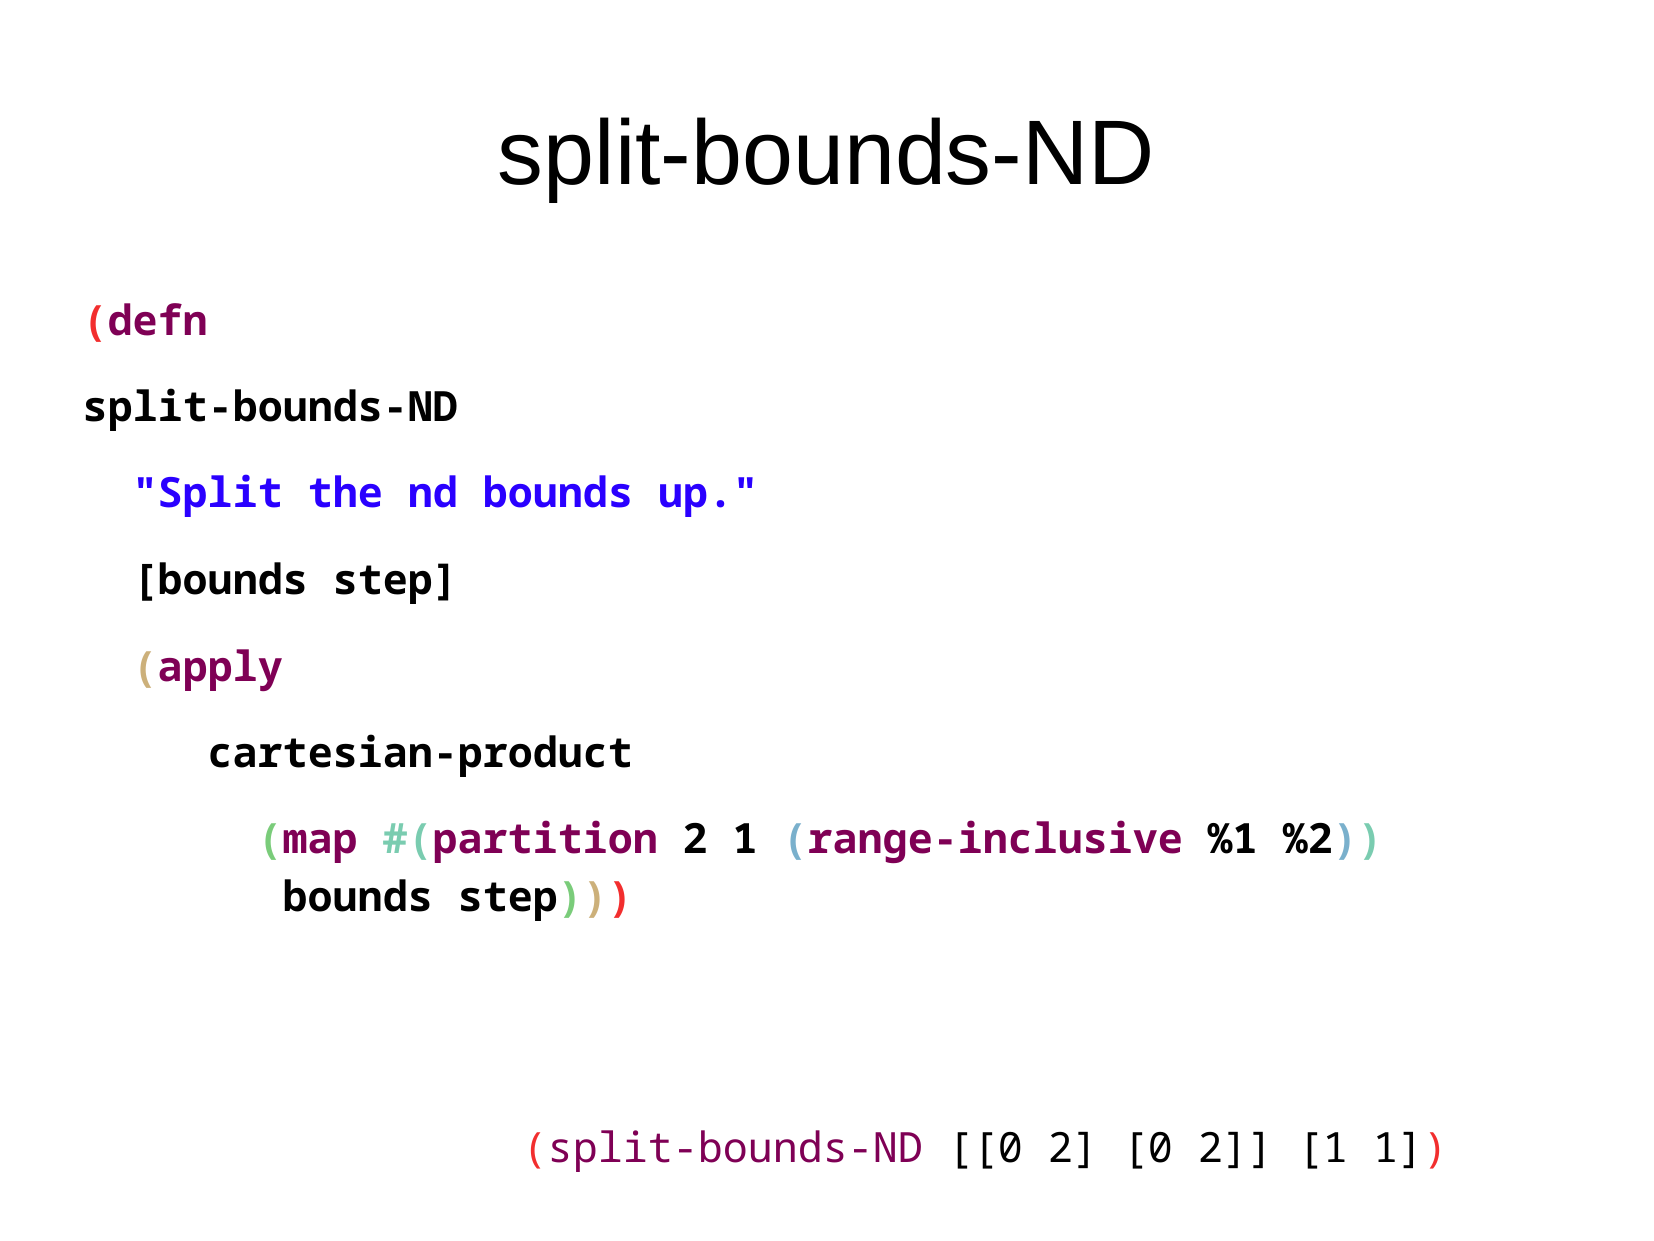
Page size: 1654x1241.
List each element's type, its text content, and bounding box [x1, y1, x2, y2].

text_box (split-bounds-ND [[0 2] [0 2]] [1 1]) [507, 1110, 1583, 1174]
list (defn split-bounds-ND "Split the nd bounds up." [bounds step] (apply cartesian-product (map #(partition 2 1 (range-inclusive %1 %2)) bounds step))) [82, 290, 1538, 1010]
title split-bounds-ND [82, 49, 1571, 257]
